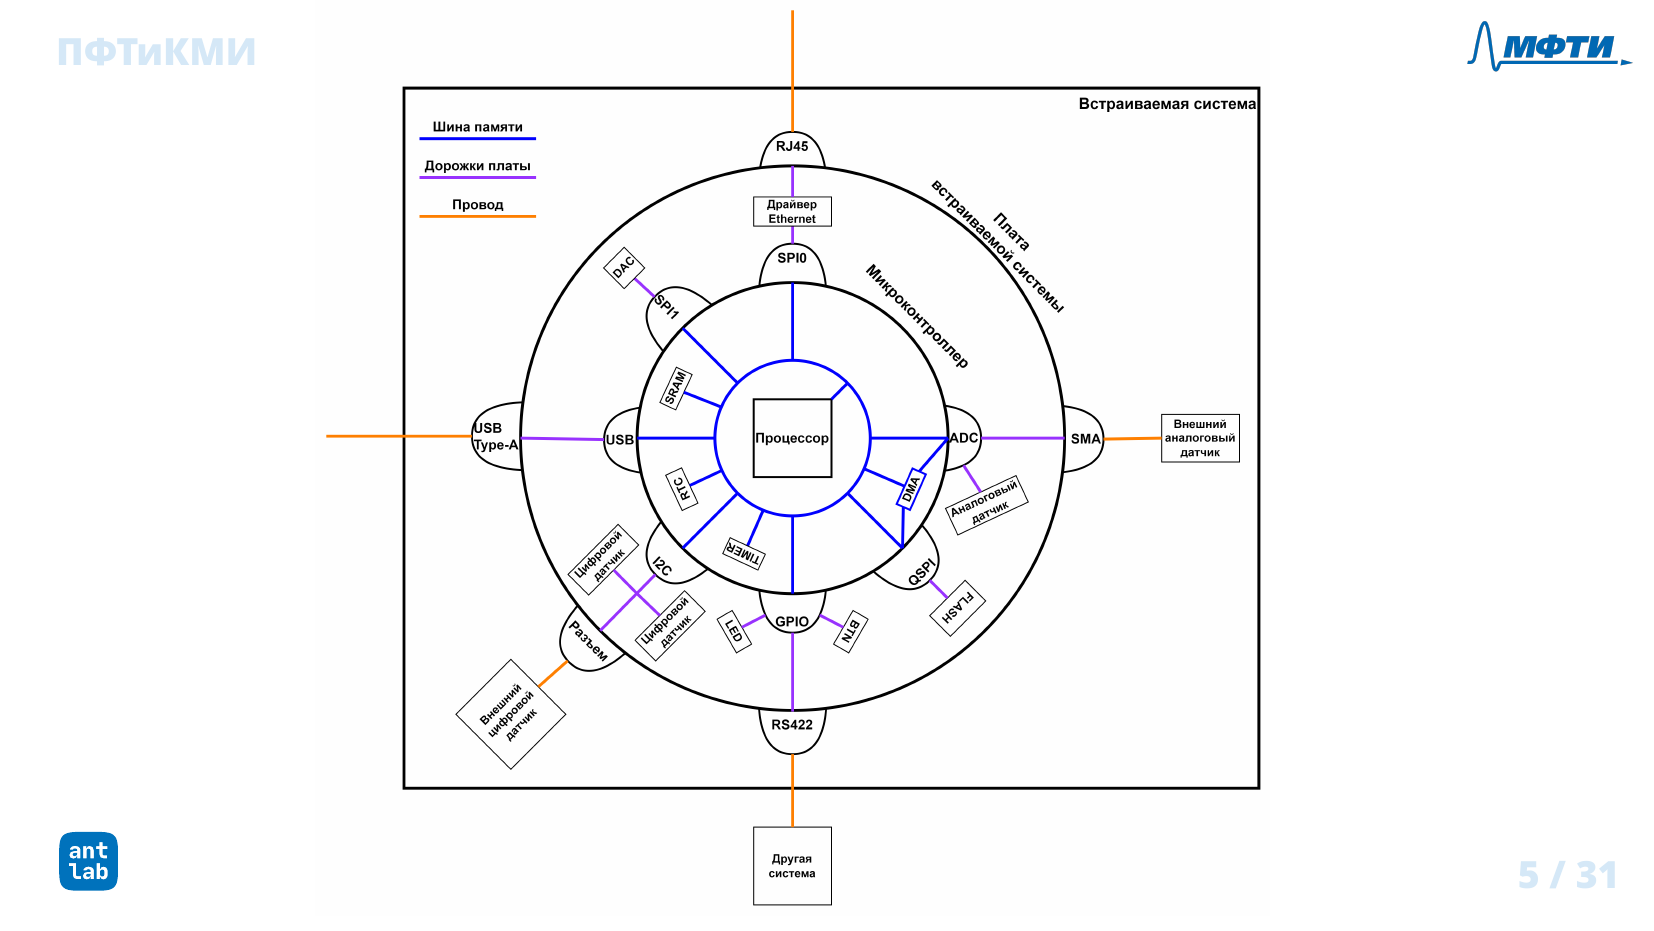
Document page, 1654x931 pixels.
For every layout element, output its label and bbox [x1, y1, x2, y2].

picture [315, 0, 1270, 916]
picture [1446, 0, 1654, 93]
